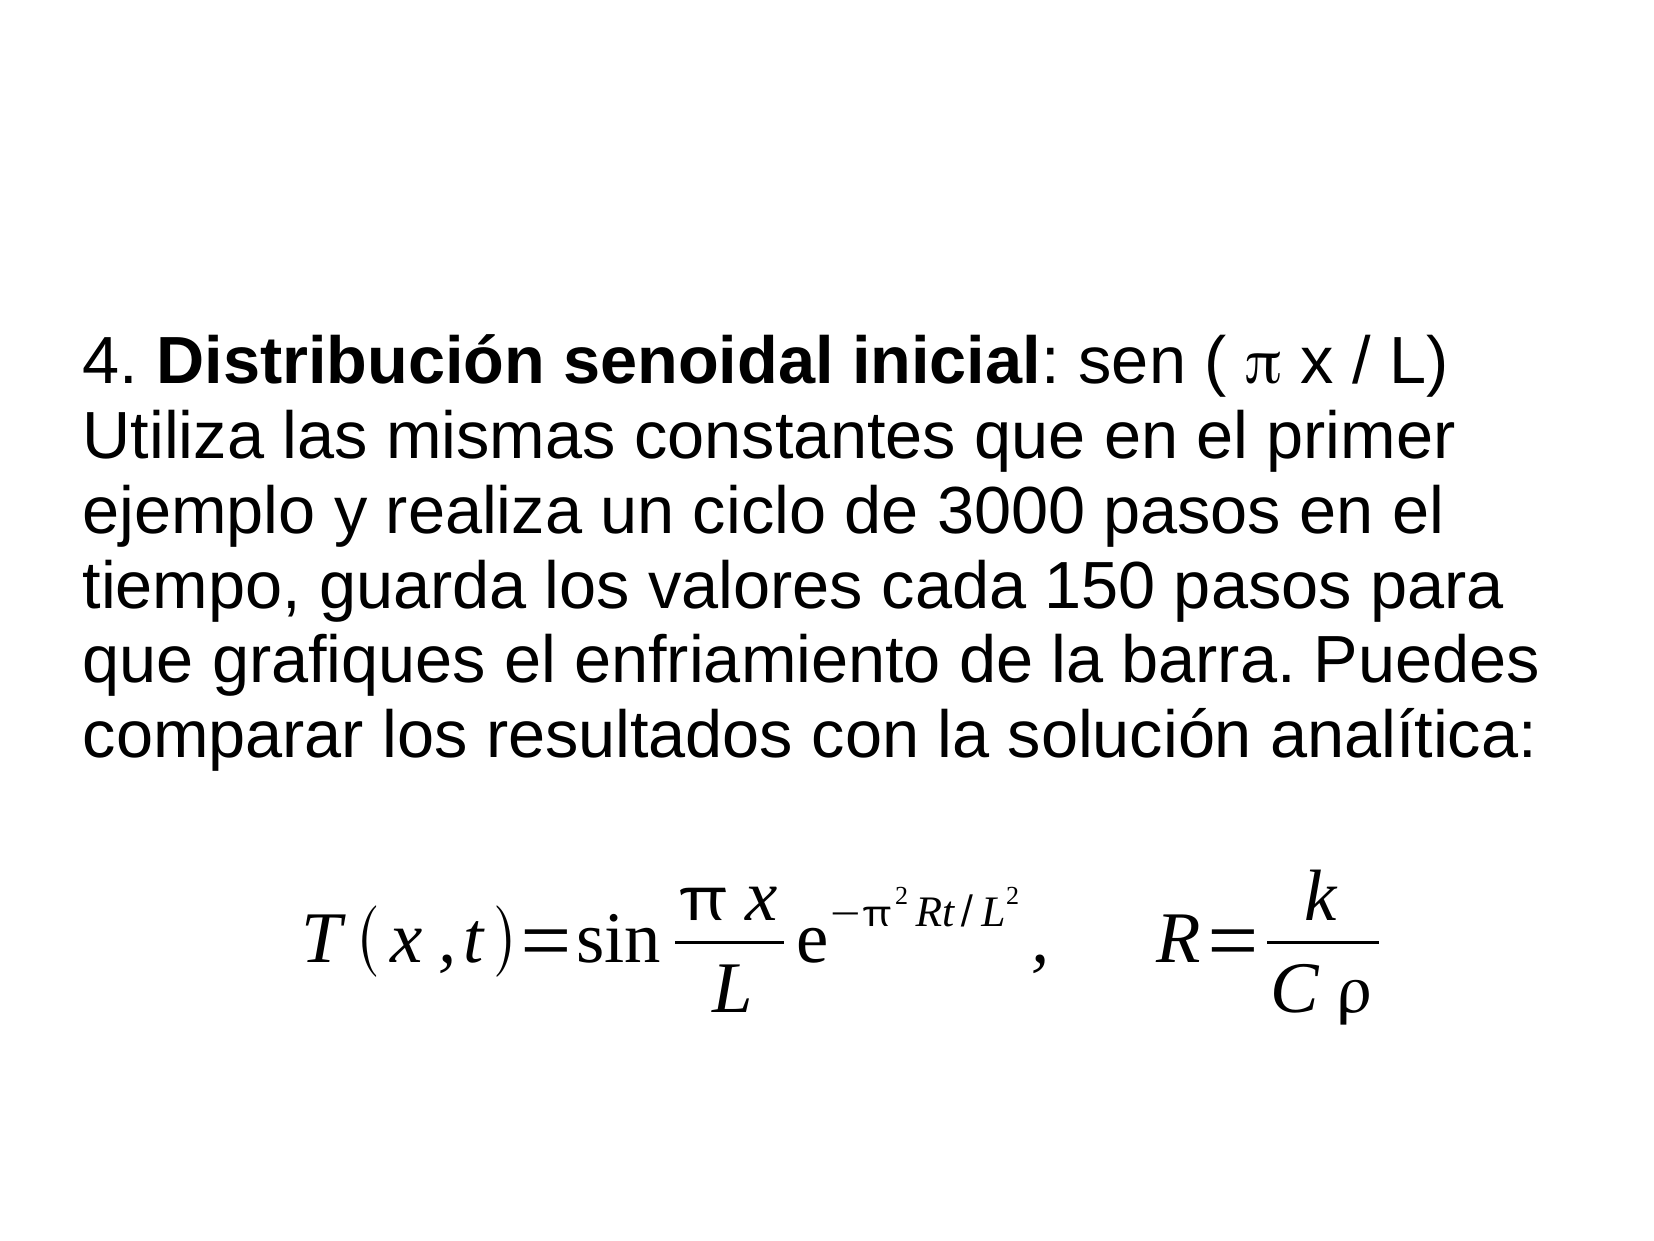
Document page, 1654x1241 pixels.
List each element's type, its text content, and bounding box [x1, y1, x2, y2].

subtitle 4. Distribución senoidal inicial: sen ( p x / L) Utiliza las mismas constantes que en el primer ejemplo y realiza un ciclo de 3000 pasos en el tiempo, guarda los valores cada 150 pasos para que grafiques el enfriamiento de la barra. Puedes comparar los resultados con la solución analítica: [82, 297, 1571, 798]
chart [295, 856, 1389, 1029]
